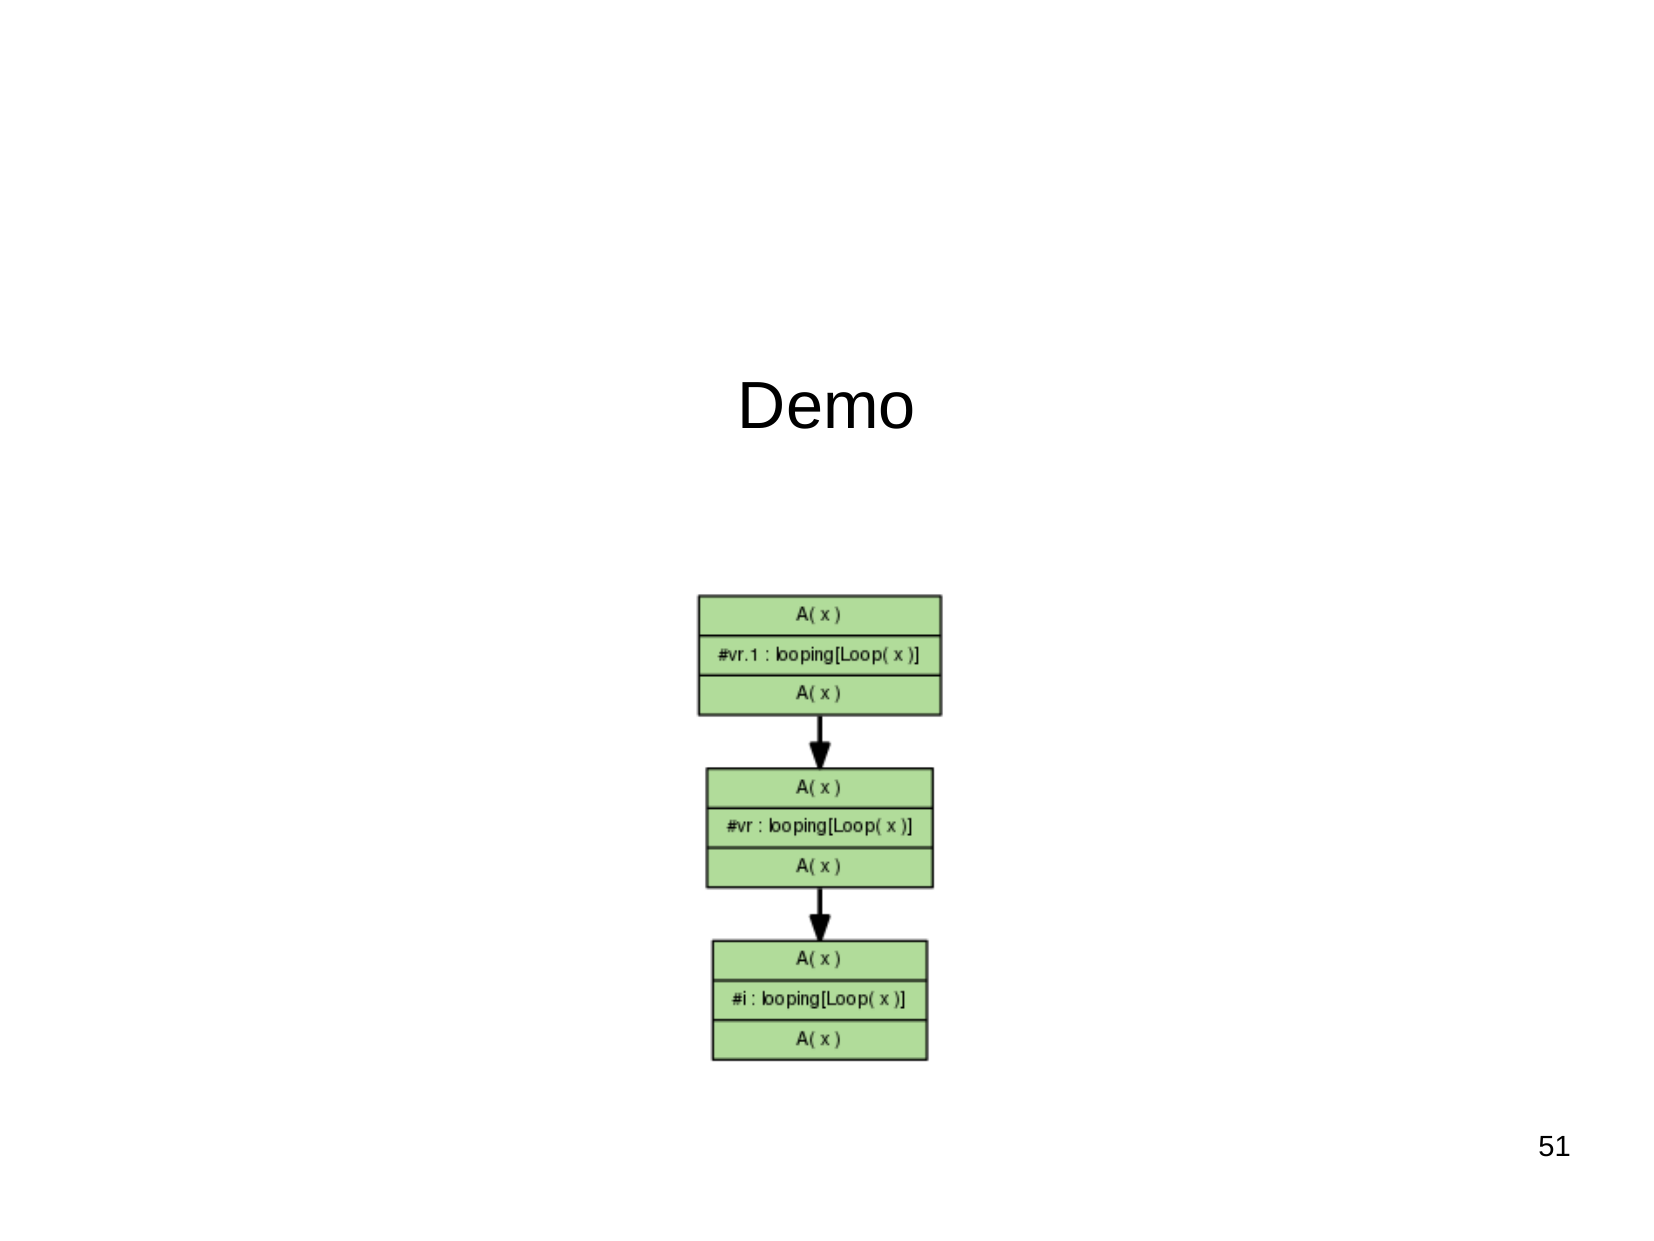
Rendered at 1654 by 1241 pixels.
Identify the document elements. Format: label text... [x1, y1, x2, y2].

subtitle Demo [82, 49, 1571, 763]
picture [690, 586, 950, 1070]
